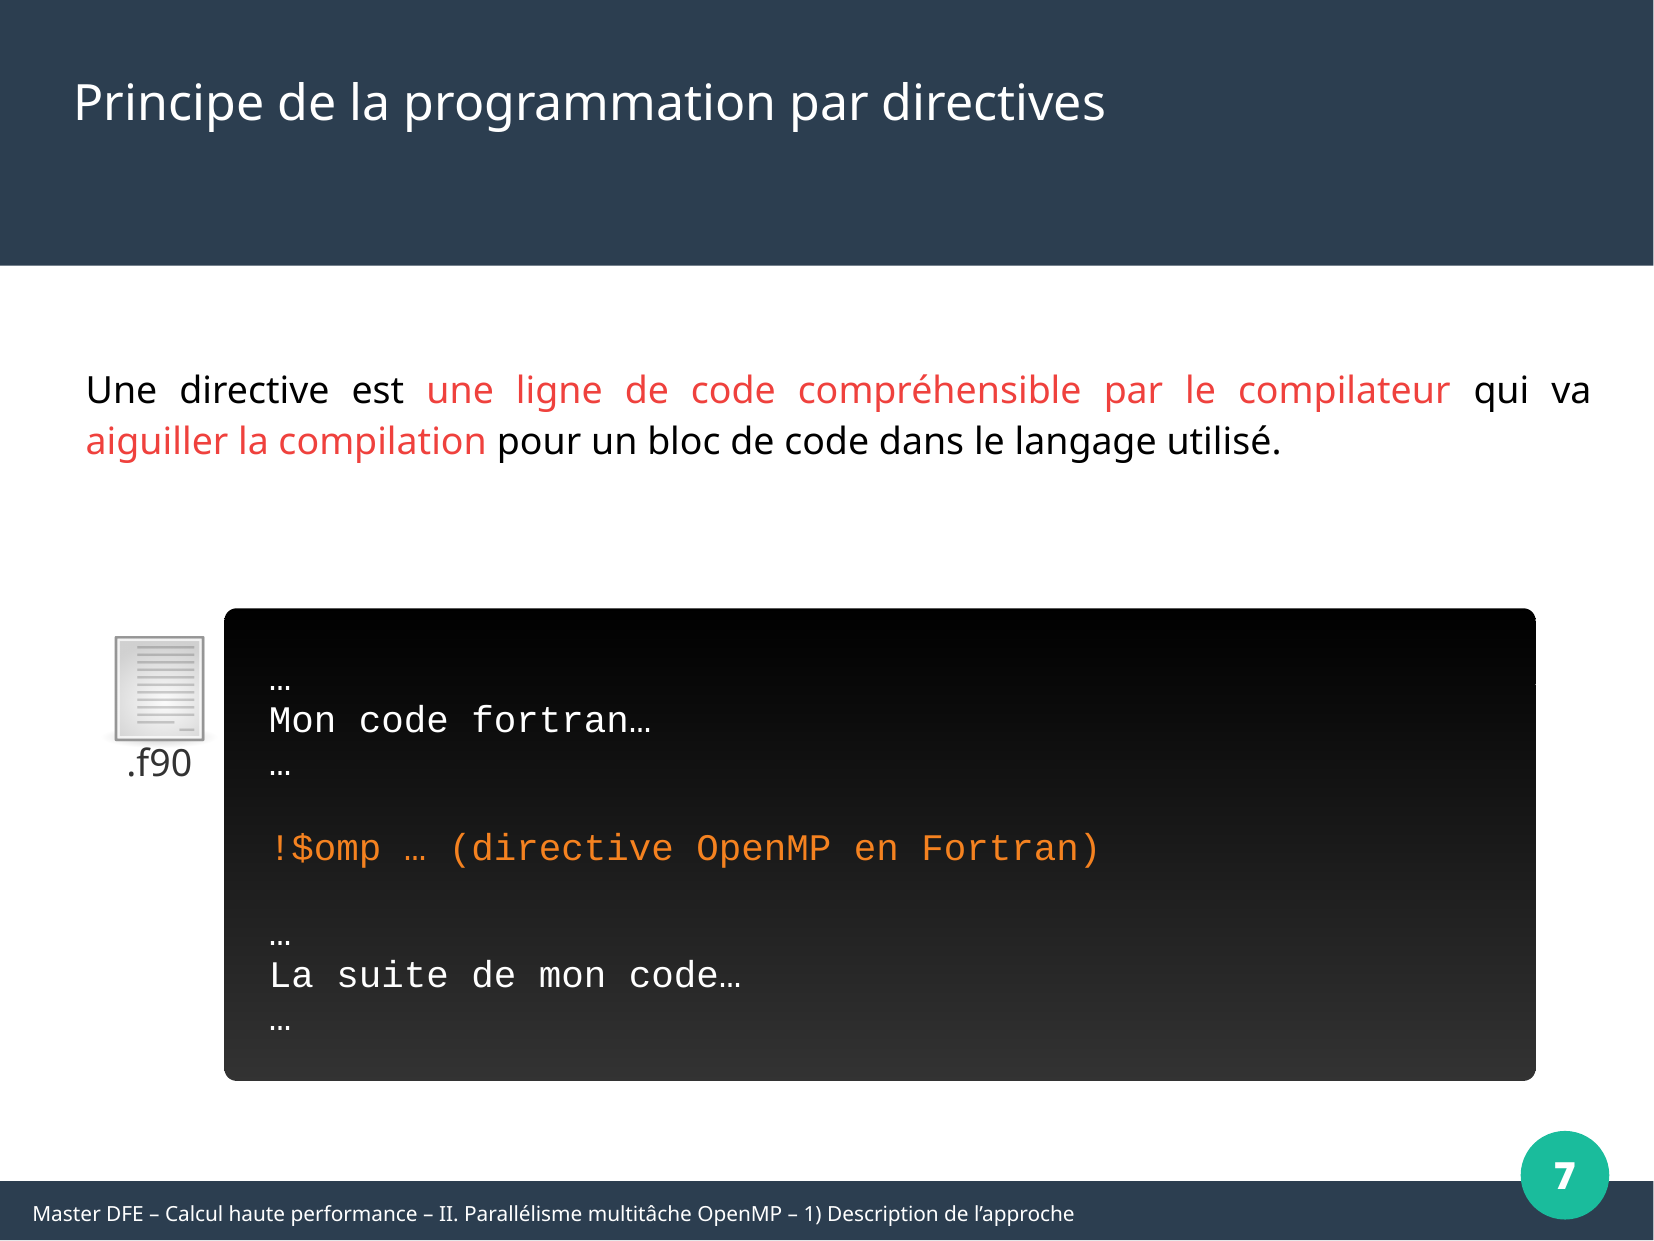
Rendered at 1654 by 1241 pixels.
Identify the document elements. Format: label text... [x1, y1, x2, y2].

text_box .f90 [82, 728, 237, 795]
text_box [224, 608, 1536, 1081]
text_box Une directive est une ligne de code compréhensible par le compilateur qui va aiguiller la compilation pour un bloc de code dans le langage utilisé. [70, 356, 1607, 485]
picture [100, 631, 219, 728]
text_box … Mon code fortran… … !$omp … (directive OpenMP en Fortran) … La suite de mon code… … [253, 651, 1524, 1050]
text_box Principe de la programmation par directives [59, 59, 1477, 187]
text_box Master DFE – Calcul haute performance – II. Parallélisme multitâche OpenMP – 1) Description de l’approche [17, 1191, 1436, 1235]
